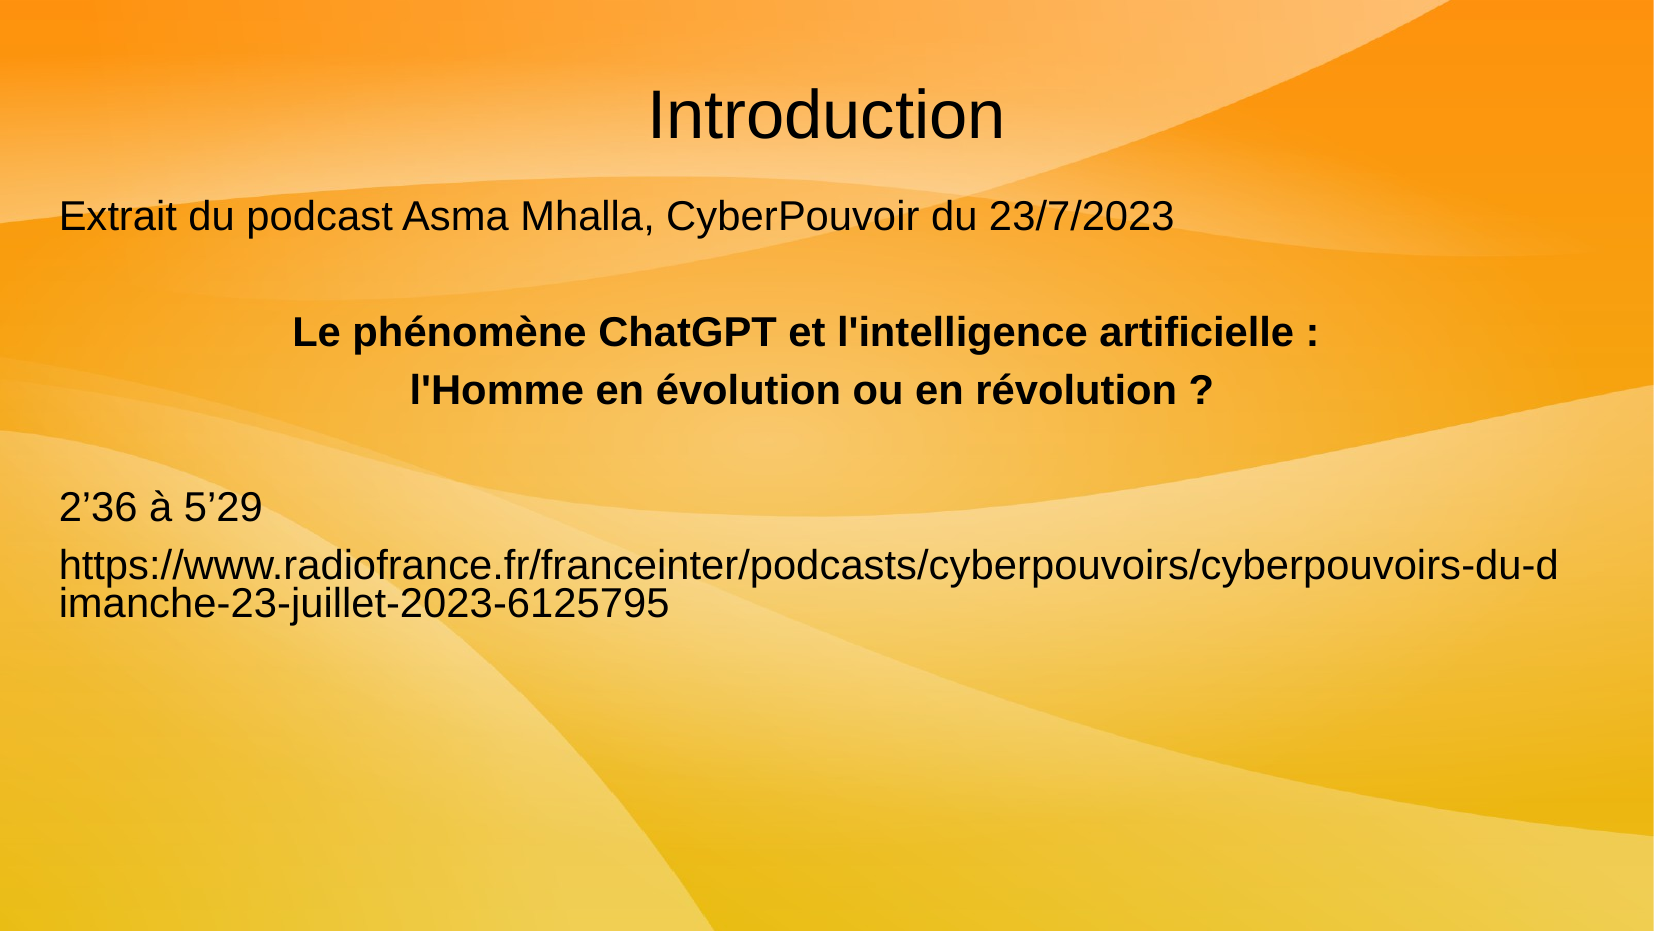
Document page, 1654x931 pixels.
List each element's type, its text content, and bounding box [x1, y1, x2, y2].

picture [0, 0, 1654, 931]
title Introduction [82, 37, 1571, 193]
subtitle Extrait du podcast Asma Mhalla, CyberPouvoir du 23/7/2023 Le phénomène ChatGPT et l'intelligence artificielle : l'Homme en évolution ou en révolution ? 2’36 à 5’29 https://www.radiofrance.fr/franceinter/podcasts/cyberpouvoirs/cyberpouvoirs-du-dimanche-23-juillet-2023-6125795 [58, 192, 1565, 923]
